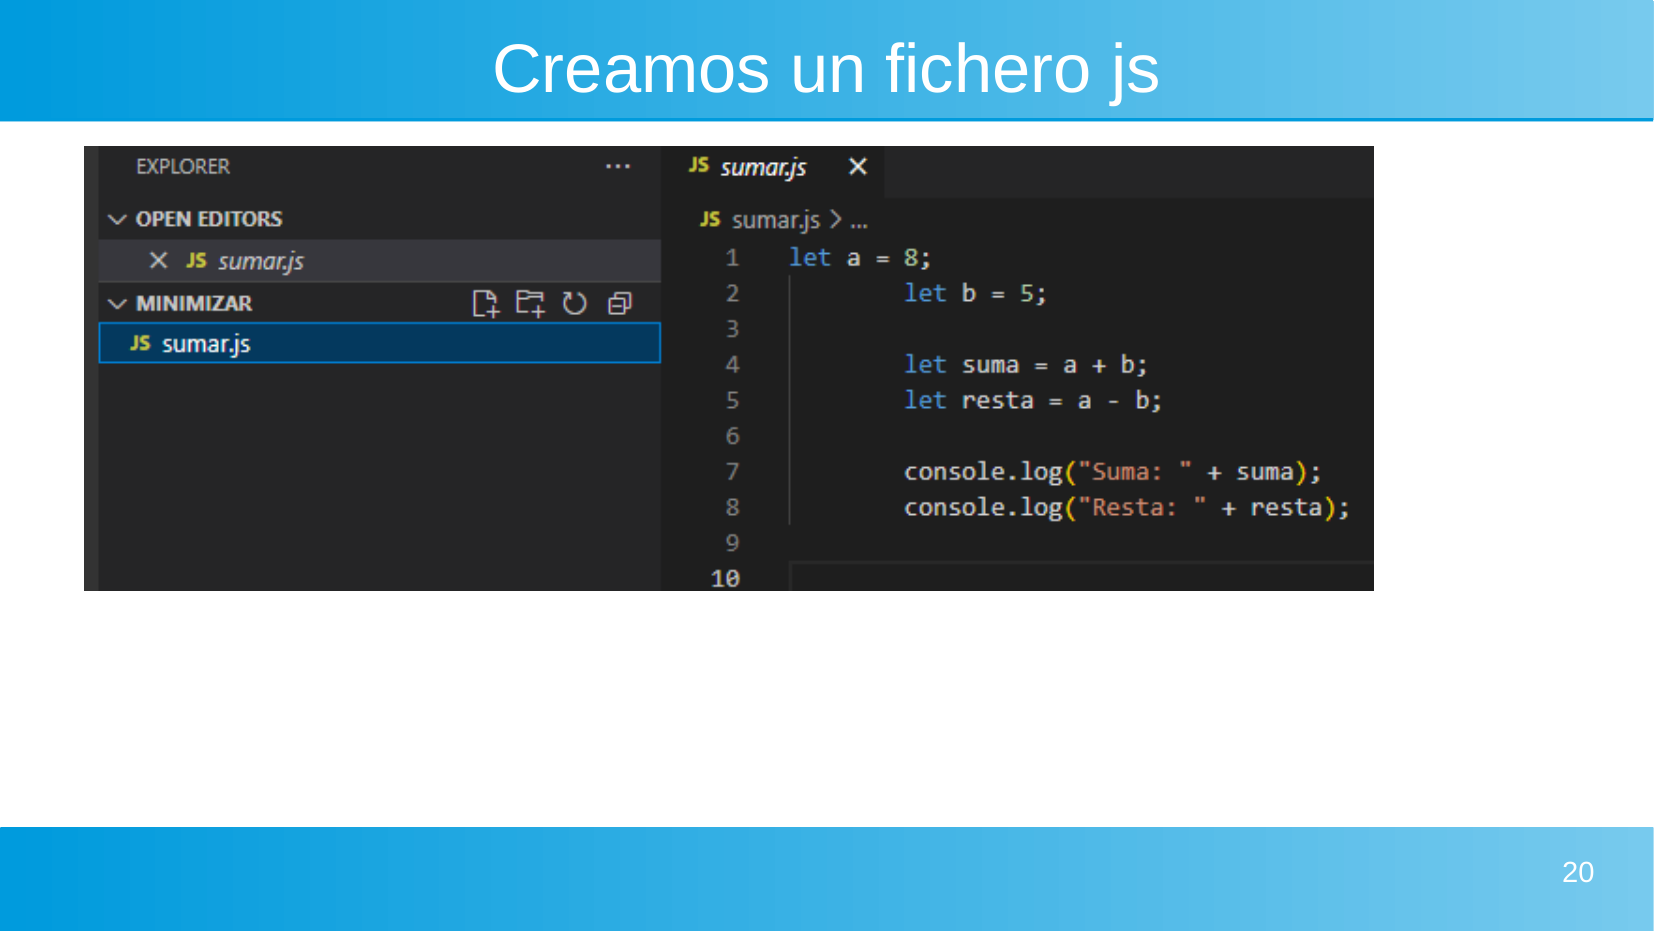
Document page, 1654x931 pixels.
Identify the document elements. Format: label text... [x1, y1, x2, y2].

picture [84, 146, 1374, 591]
title Creamos un fichero js [59, 29, 1595, 108]
